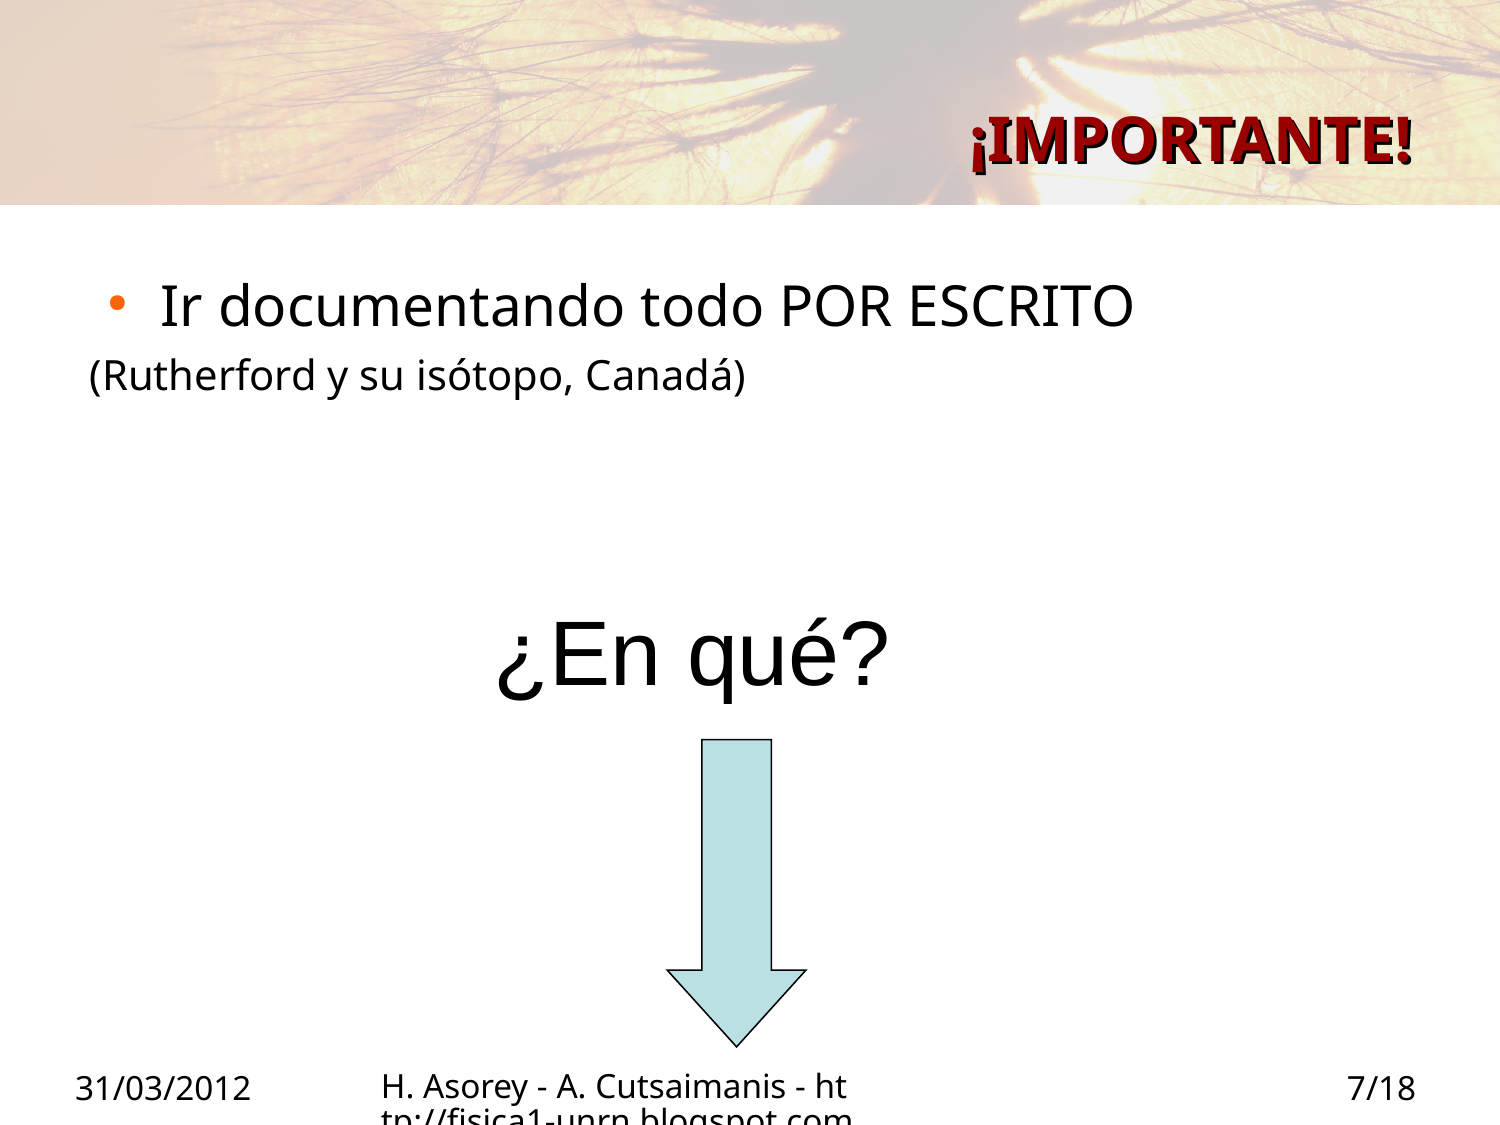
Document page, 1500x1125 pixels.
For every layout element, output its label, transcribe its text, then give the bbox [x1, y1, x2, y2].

picture [0, 0, 1500, 205]
text_box ¿En qué? [478, 586, 907, 712]
list Ir documentando todo POR ESCRITO (Rutherford y su isótopo, Canadá) [75, 262, 1426, 467]
text_box [667, 739, 806, 1047]
title ¡IMPORTANTE! [76, 42, 1427, 231]
